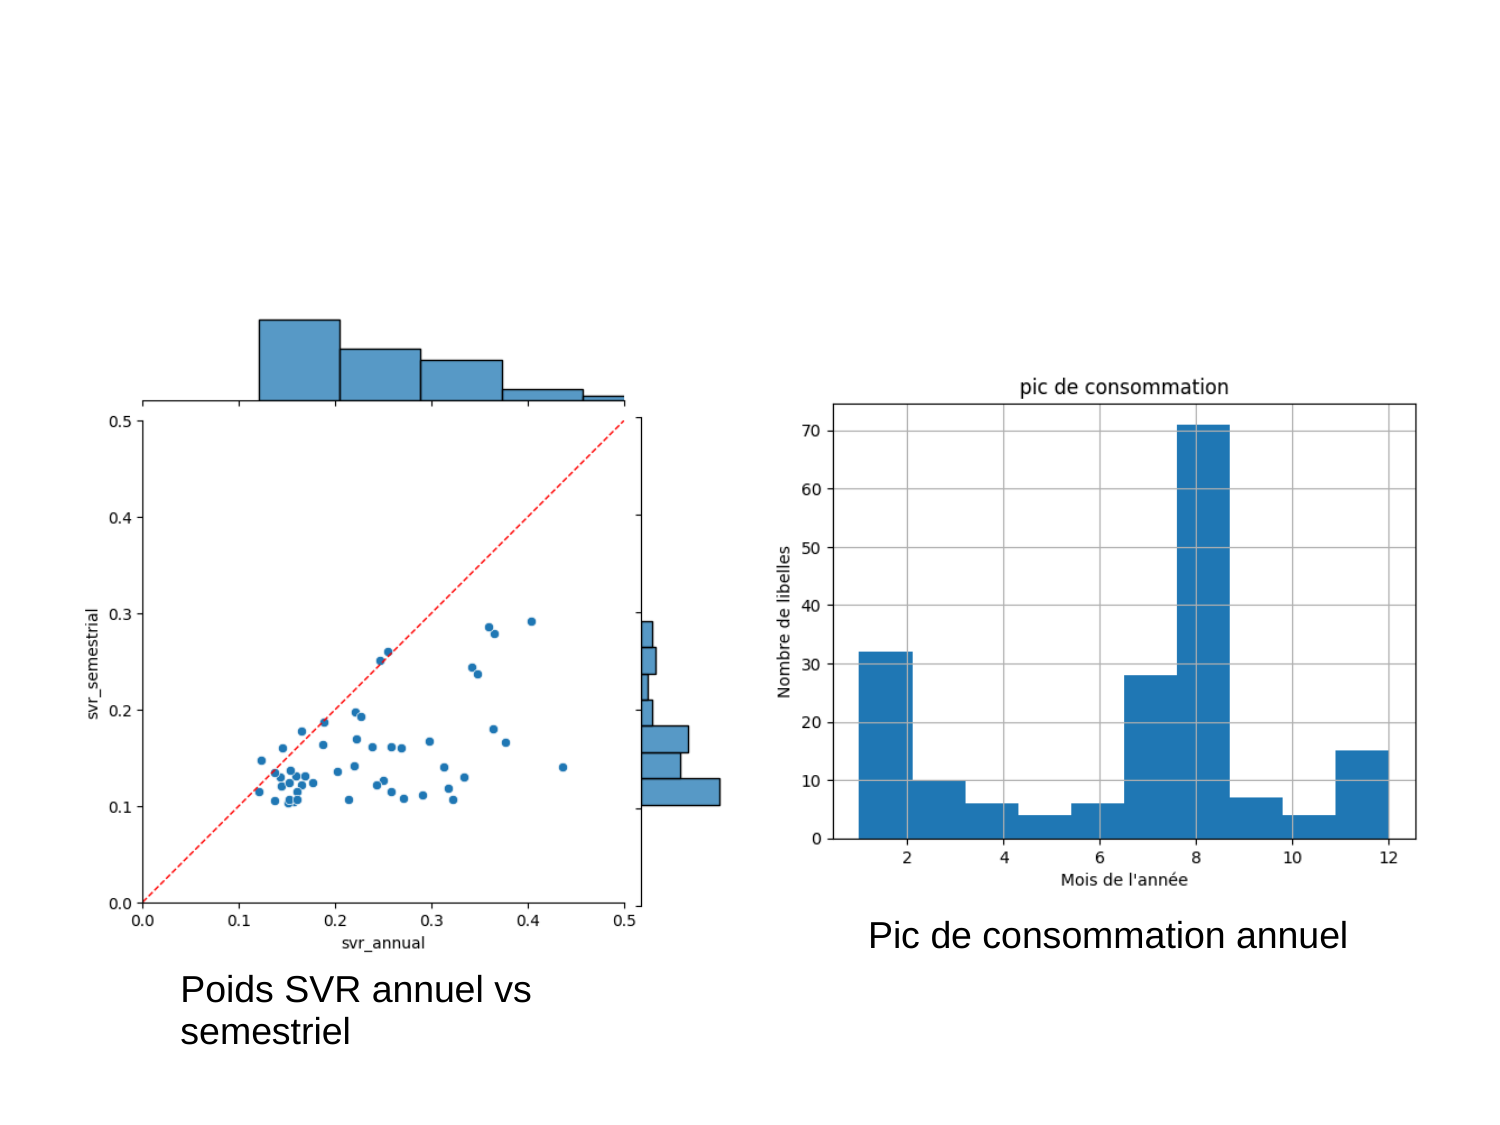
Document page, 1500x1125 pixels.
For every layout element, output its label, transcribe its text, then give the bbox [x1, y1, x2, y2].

text_box Poids SVR annuel vs semestriel [165, 962, 684, 1099]
picture [74, 305, 734, 962]
picture [766, 366, 1426, 901]
text_box Pic de consommation annuel [853, 906, 1372, 1044]
